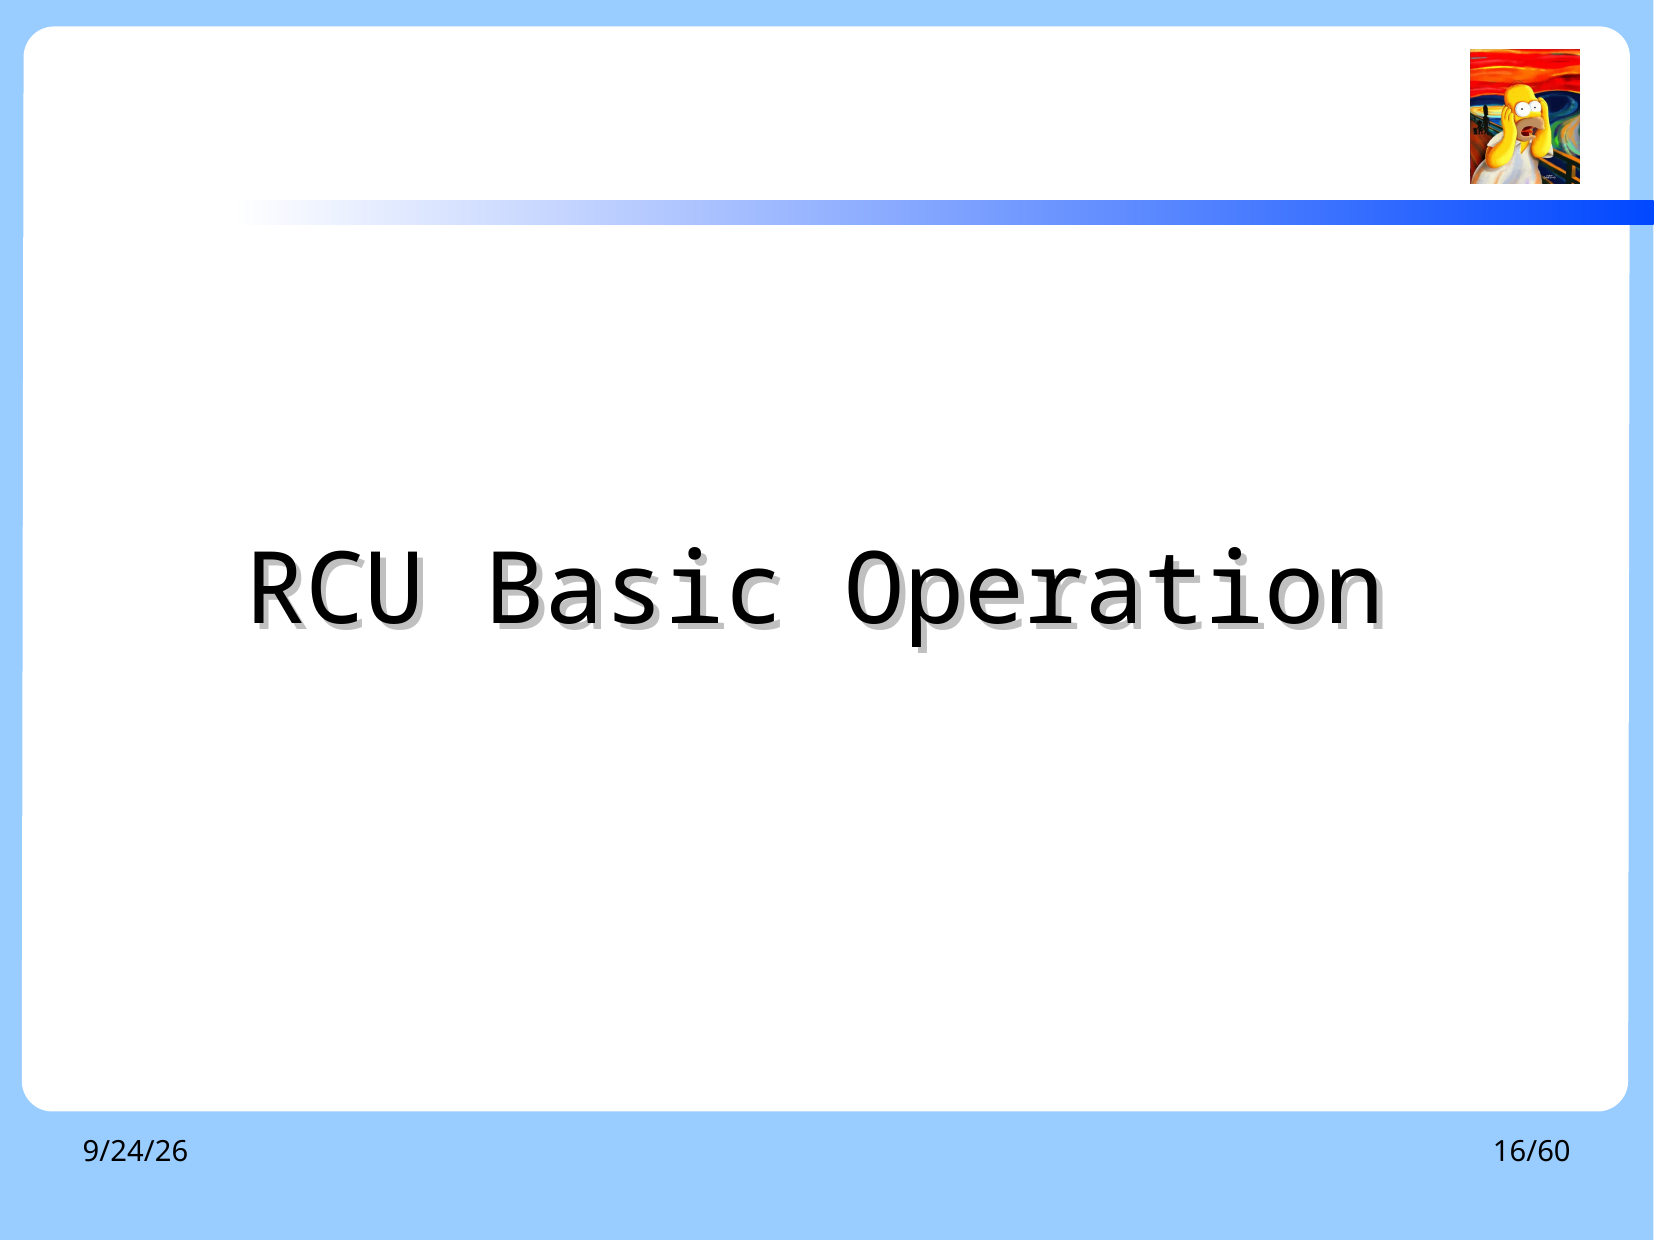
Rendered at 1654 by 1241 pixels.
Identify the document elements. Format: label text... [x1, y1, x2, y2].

subtitle RCU Basic Operation [171, 132, 1459, 1039]
picture [1470, 49, 1580, 184]
